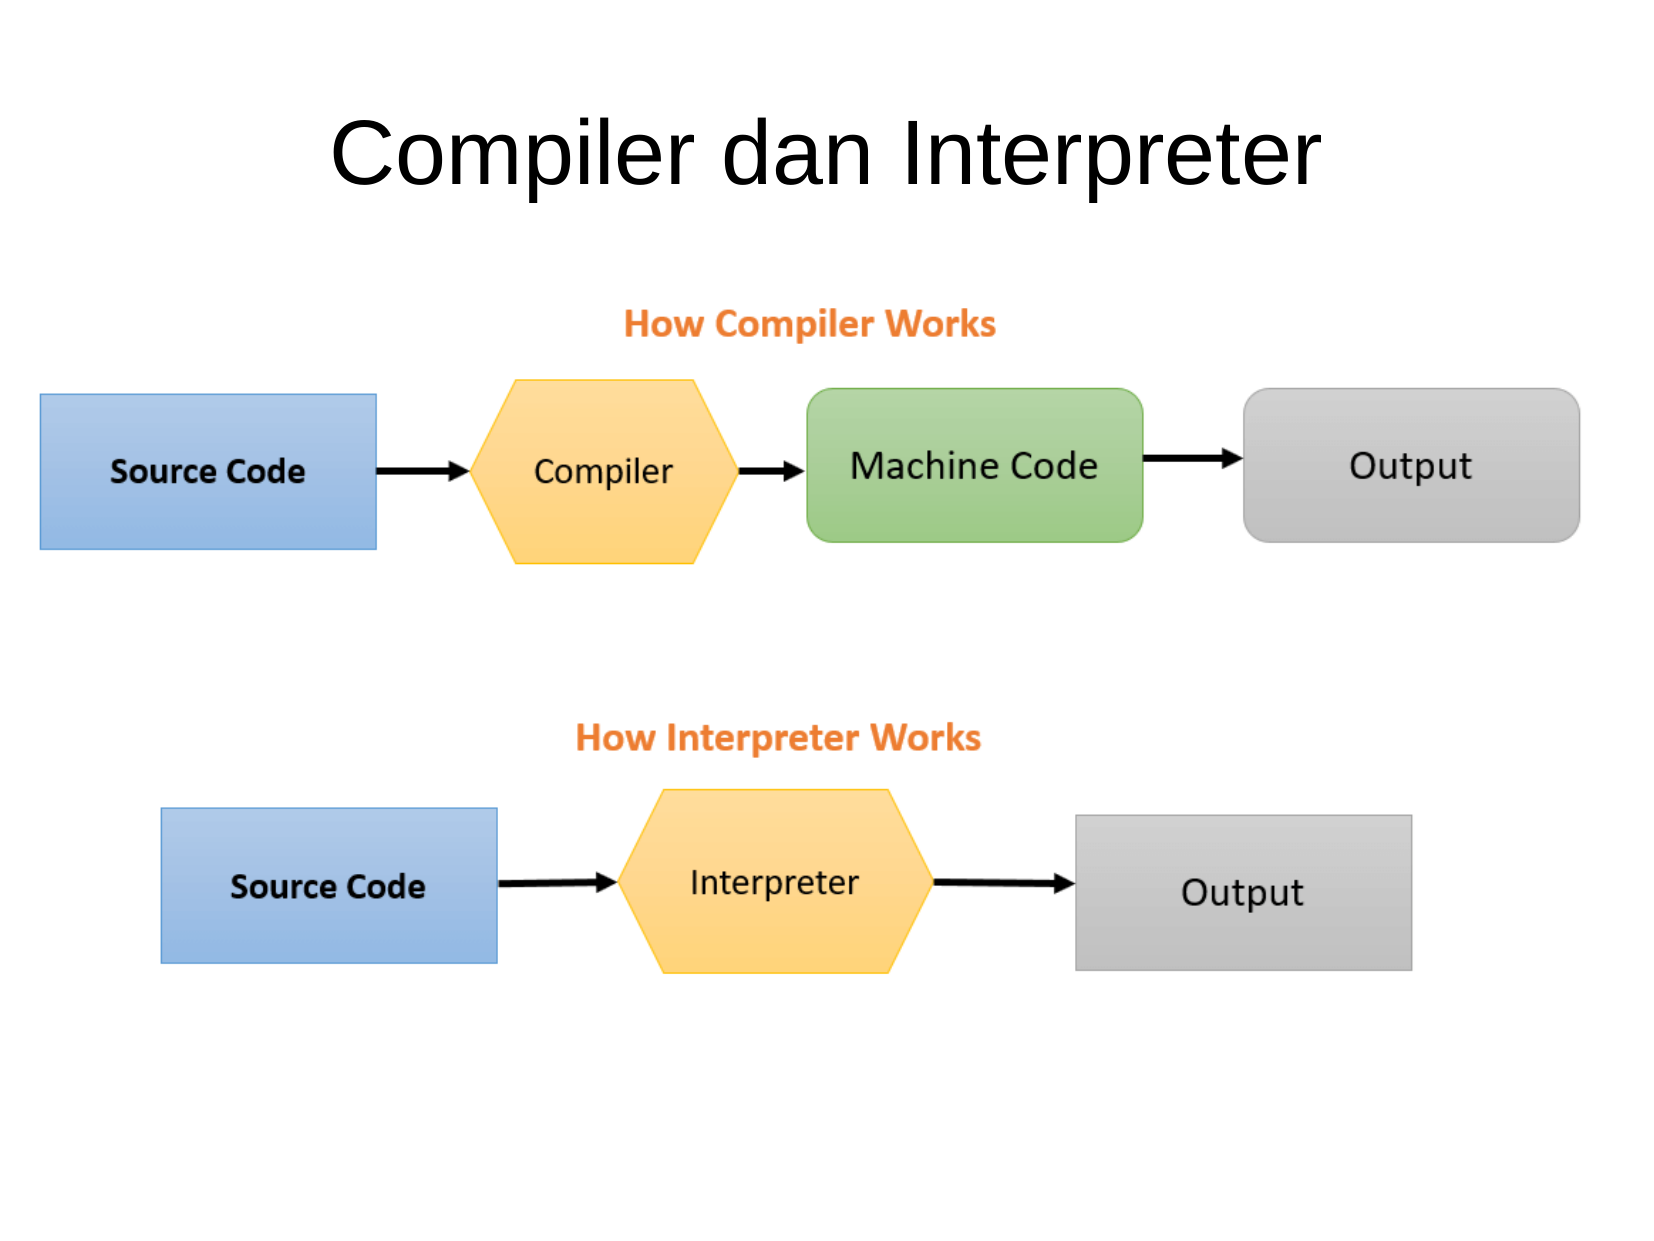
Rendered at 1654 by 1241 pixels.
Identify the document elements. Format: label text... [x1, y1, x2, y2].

title Compiler dan Interpreter [82, 49, 1571, 257]
picture [30, 307, 1589, 985]
